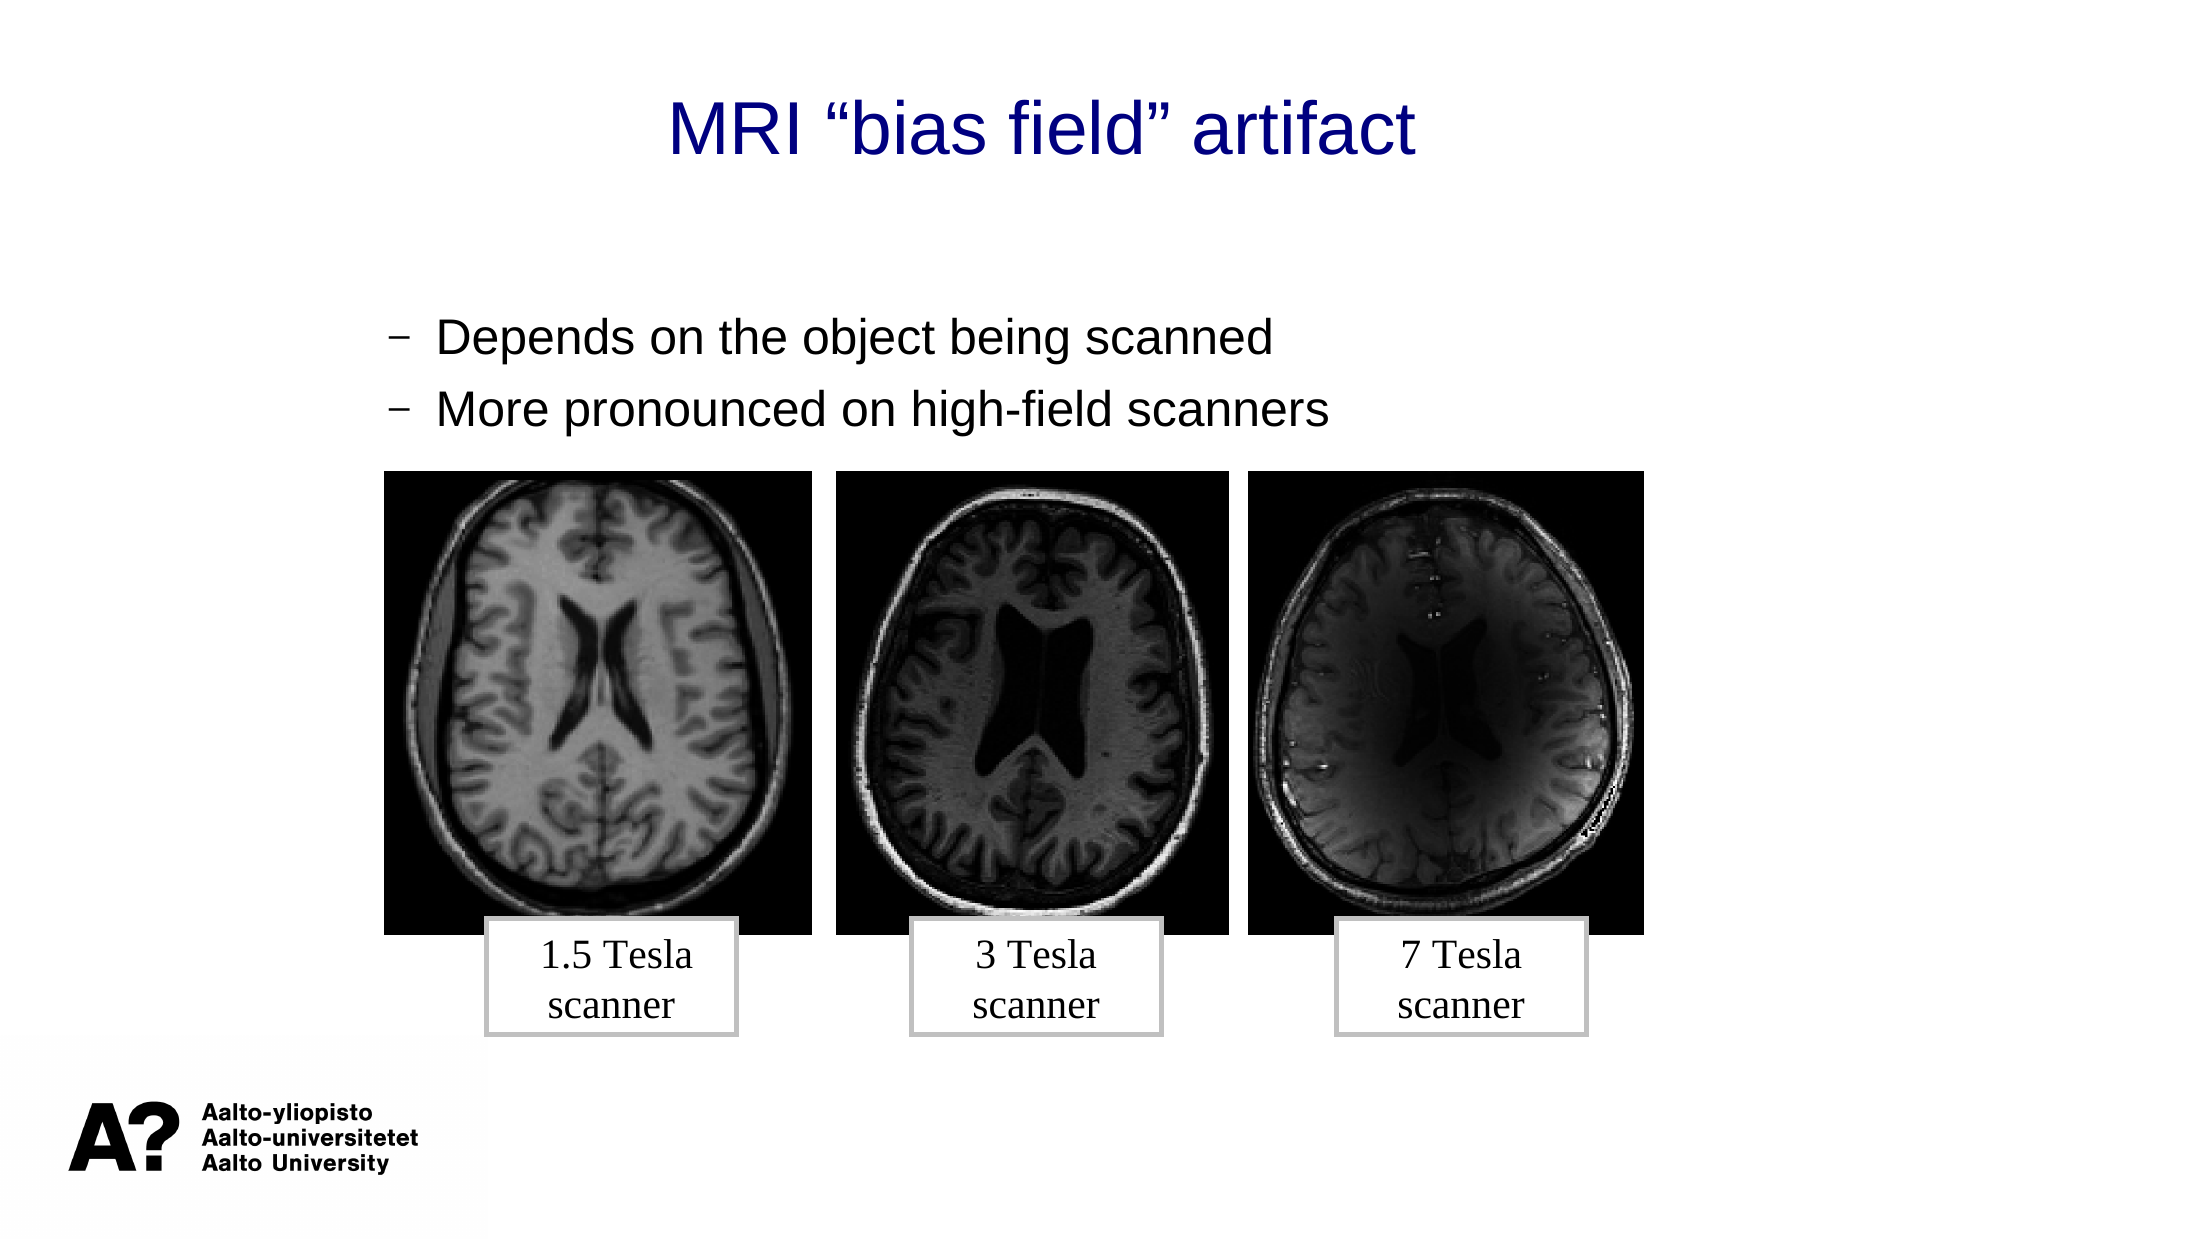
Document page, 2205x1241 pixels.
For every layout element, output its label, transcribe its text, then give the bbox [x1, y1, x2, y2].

picture [384, 471, 812, 935]
text_box 3 Tesla scanner [911, 918, 1162, 1035]
list Depends on the object being scanned More pronounced on high-field scanners [298, 296, 1712, 935]
text_box 7 Tesla scanner [1336, 918, 1587, 1035]
picture [1248, 471, 1644, 935]
text_box 1.5 Tesla scanner [486, 918, 737, 1035]
picture [0, 1035, 488, 1239]
title MRI “bias field” artifact [386, 65, 1699, 179]
picture [836, 471, 1229, 935]
